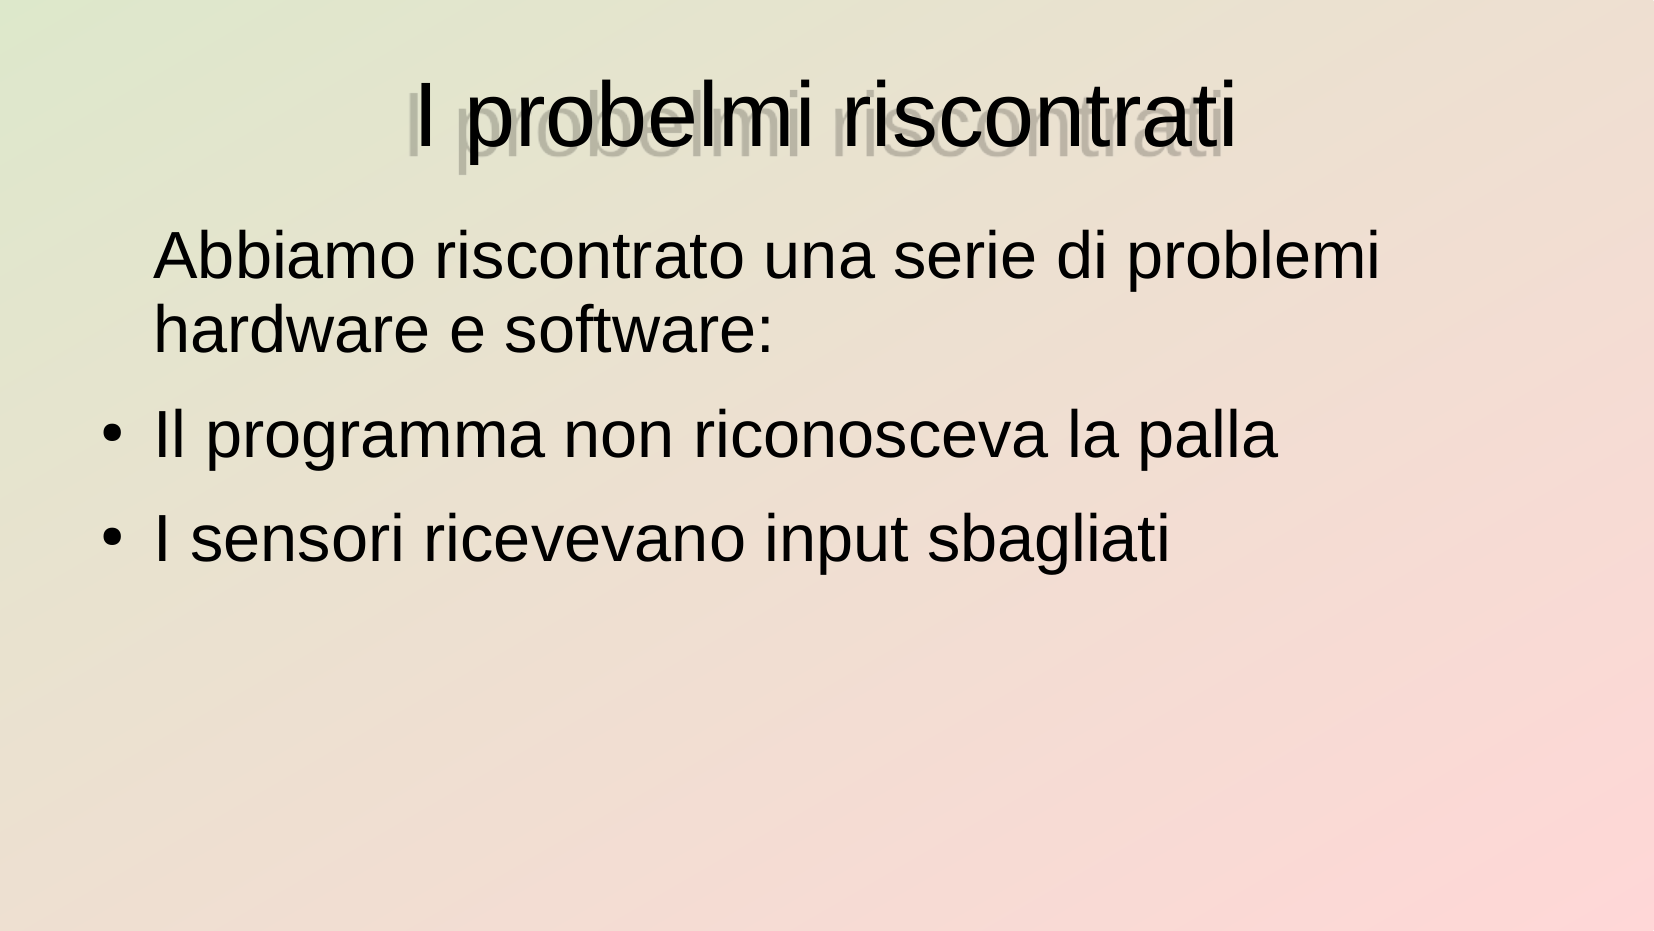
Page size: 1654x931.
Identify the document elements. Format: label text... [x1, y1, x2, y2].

title I probelmi riscontrati [82, 37, 1571, 193]
list Abbiamo riscontrato una serie di problemi hardware e software: Il programma non riconosceva la palla I sensori ricevevano input sbagliati [82, 217, 1571, 758]
